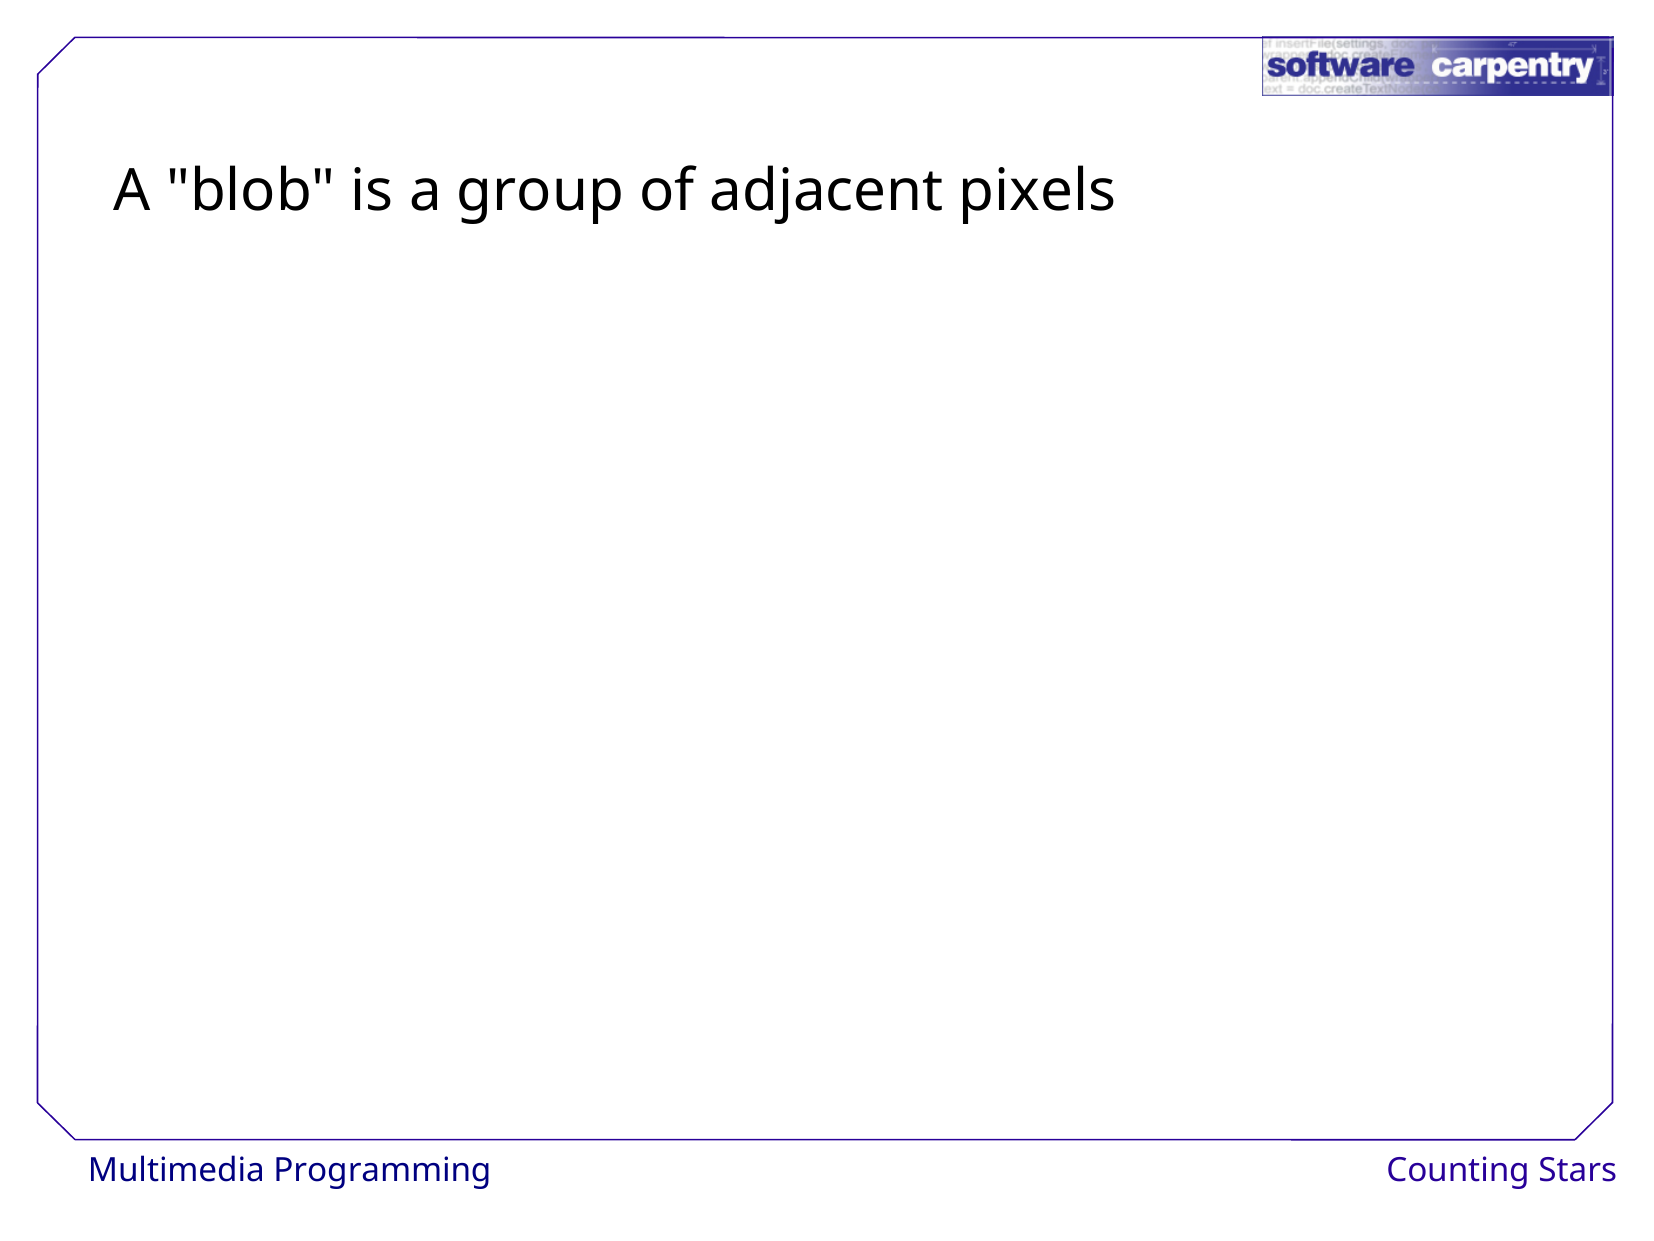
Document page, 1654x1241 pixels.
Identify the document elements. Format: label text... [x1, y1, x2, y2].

picture [1262, 36, 1614, 96]
text_box A "blob" is a group of adjacent pixels [99, 109, 1593, 231]
